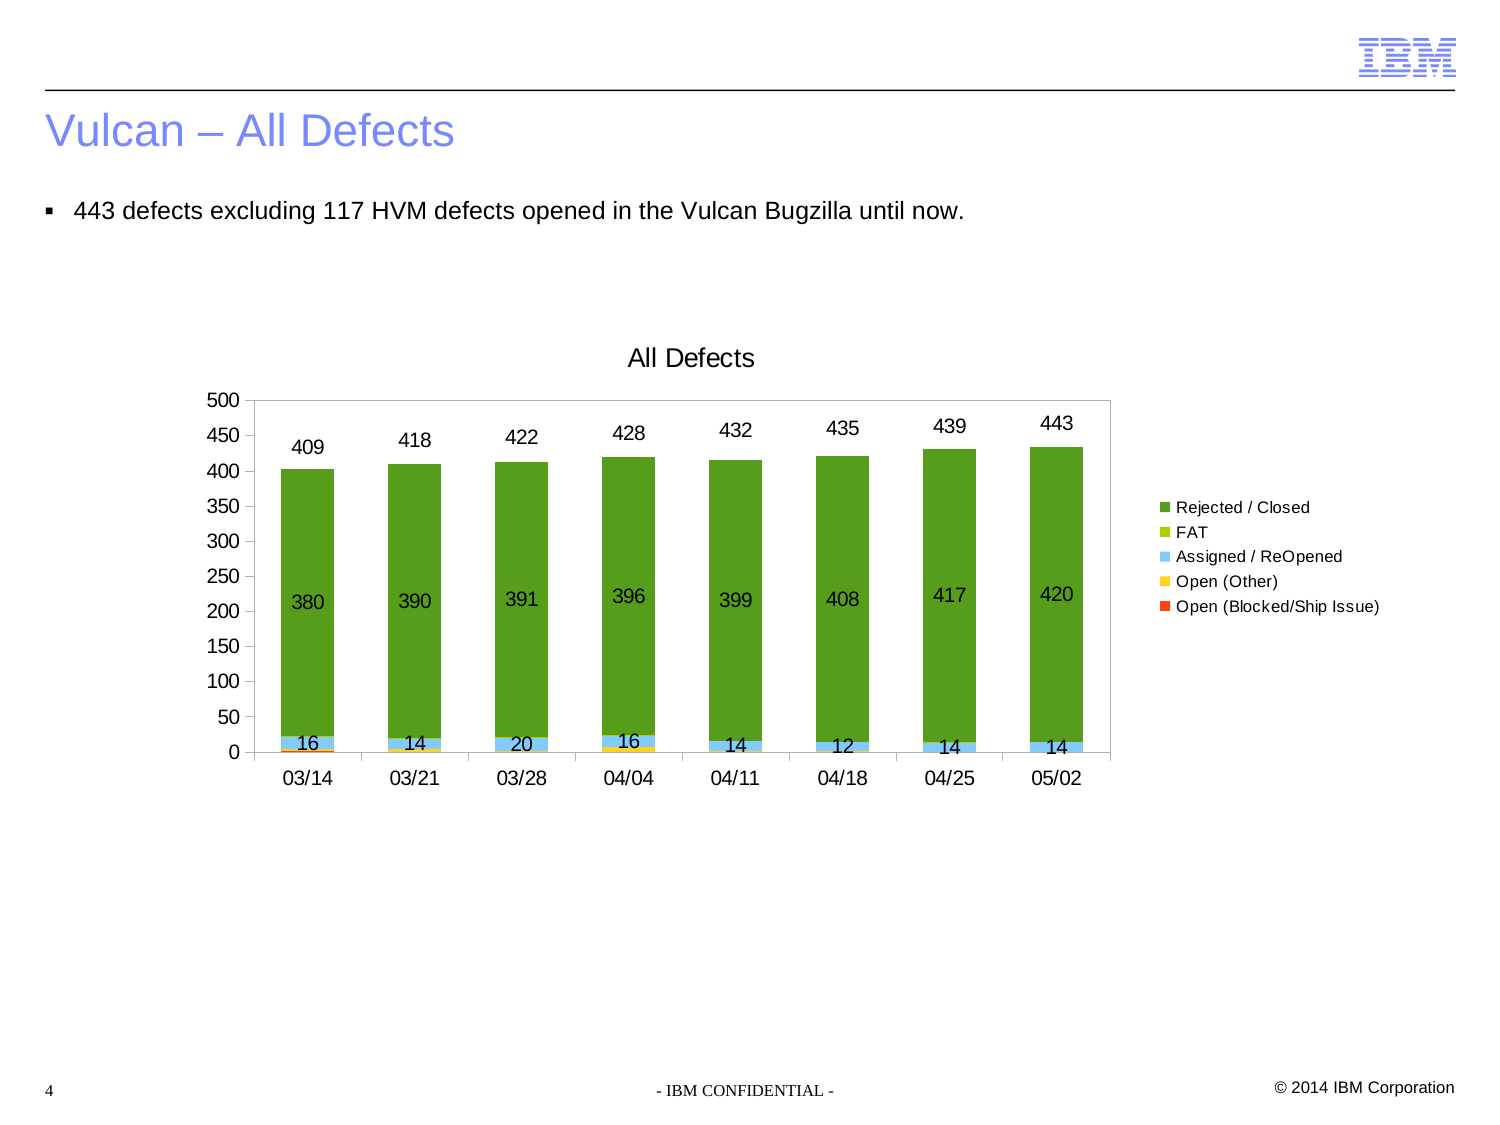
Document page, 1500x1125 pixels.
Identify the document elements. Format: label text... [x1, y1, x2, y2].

chart [152, 312, 1400, 826]
list 443 defects excluding 117 HVM defects opened in the Vulcan Bugzilla until now. [30, 188, 1456, 378]
picture [1359, 37, 1456, 77]
title Vulcan – All Defects [30, 97, 1456, 188]
